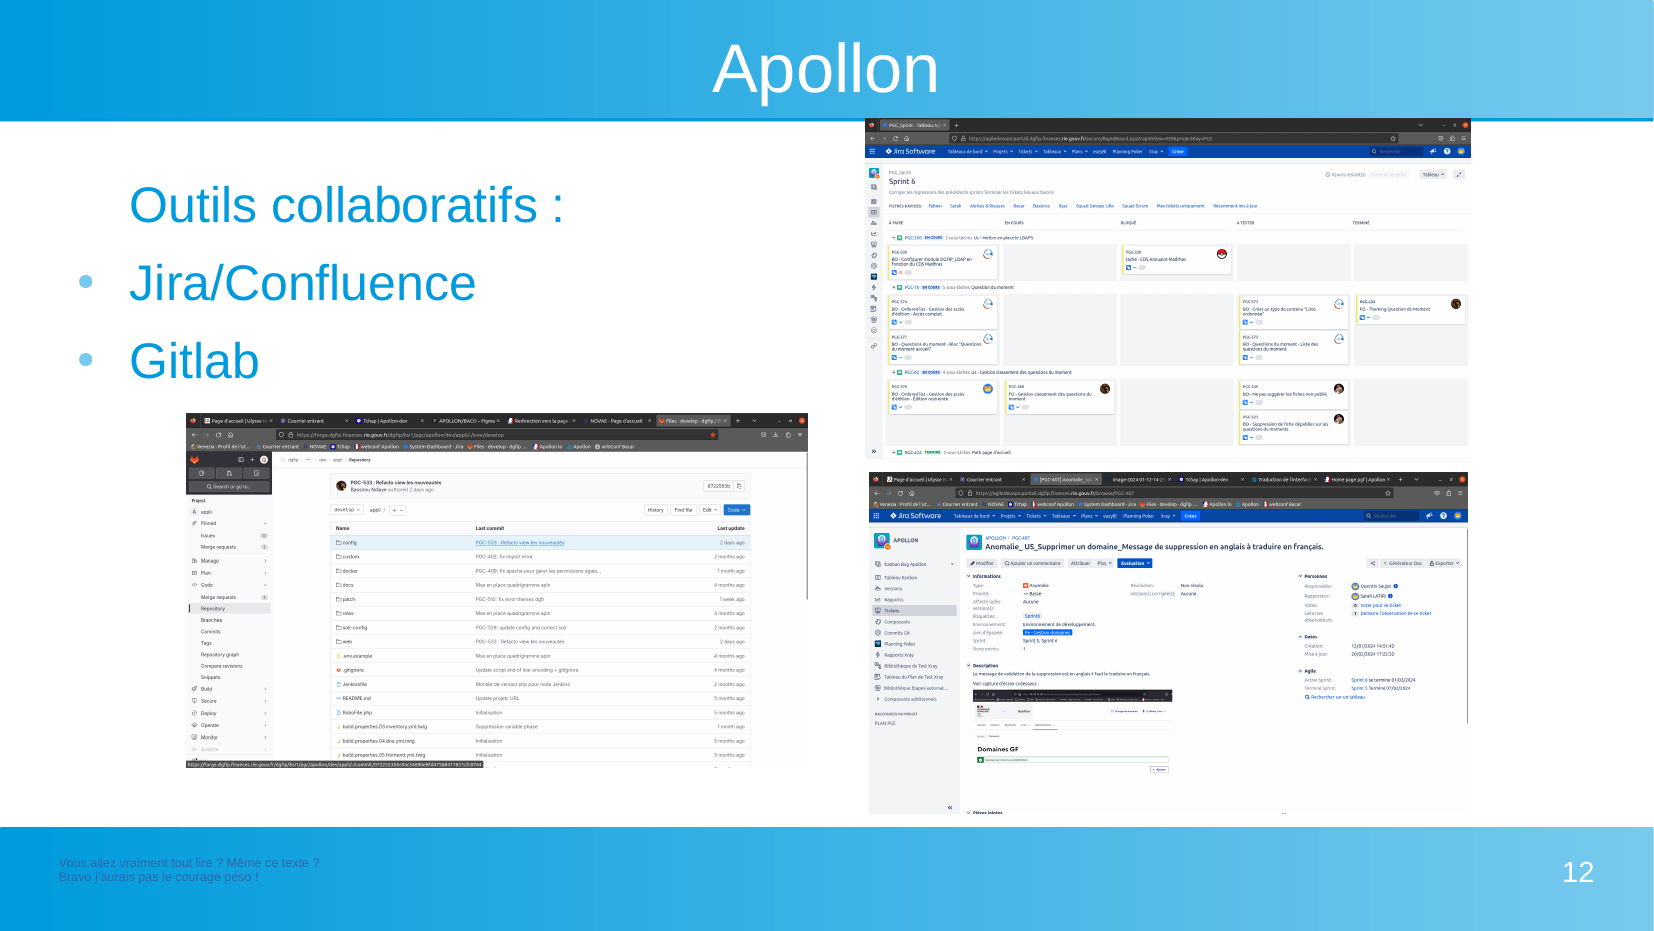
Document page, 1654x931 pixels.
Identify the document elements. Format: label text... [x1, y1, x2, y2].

title Apollon [59, 29, 1595, 108]
picture [186, 413, 808, 768]
list Outils collaboratifs : Jira/Confluence Gitlab [59, 177, 809, 459]
picture [869, 472, 1468, 814]
picture [865, 118, 1471, 459]
